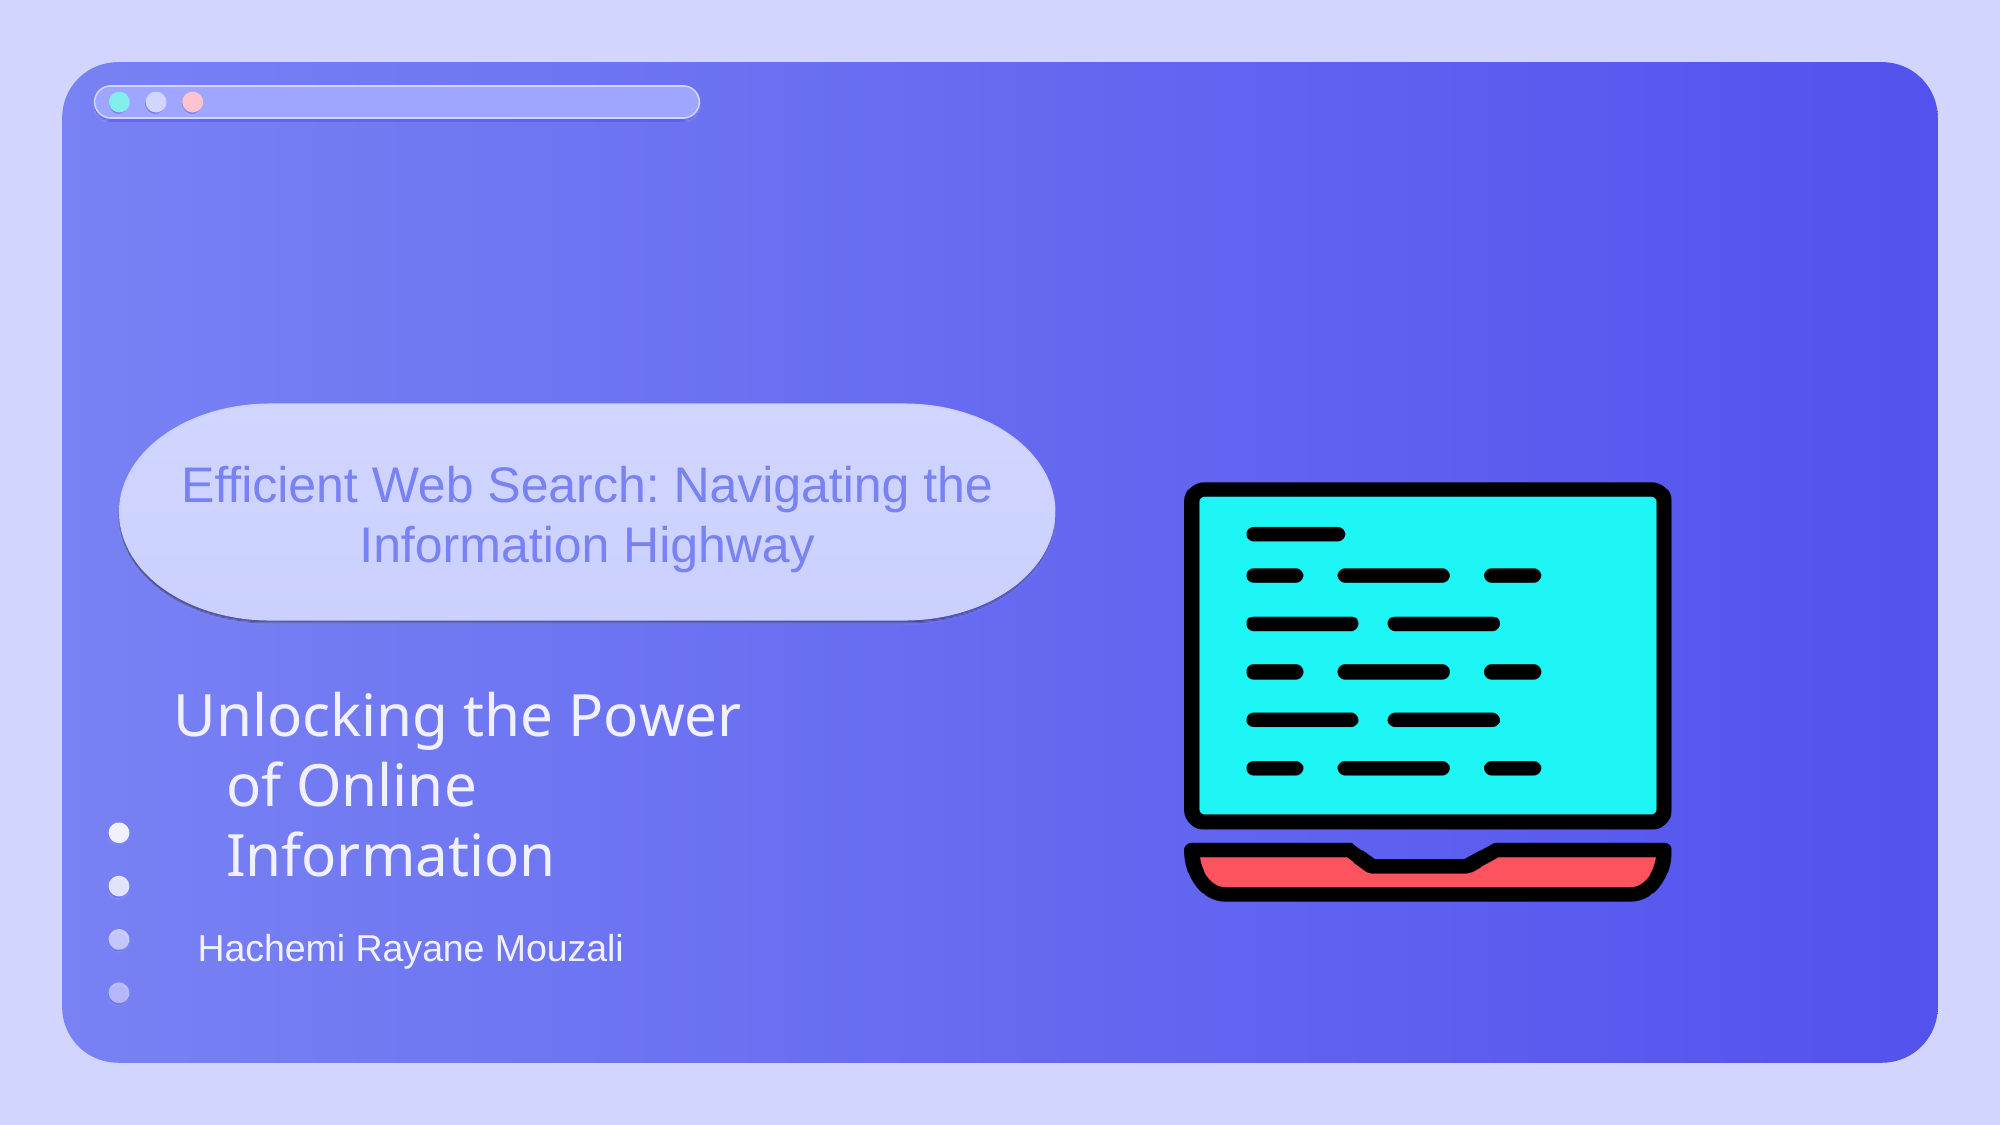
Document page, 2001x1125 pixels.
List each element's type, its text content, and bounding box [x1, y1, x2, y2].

picture [1183, 447, 1672, 936]
text_box Hachemi Rayane Mouzali [182, 916, 652, 978]
text_box Efficient Web Search: Navigating the Information Highway [119, 404, 1055, 620]
subtitle Unlocking the Power of Online Information [136, 649, 817, 917]
